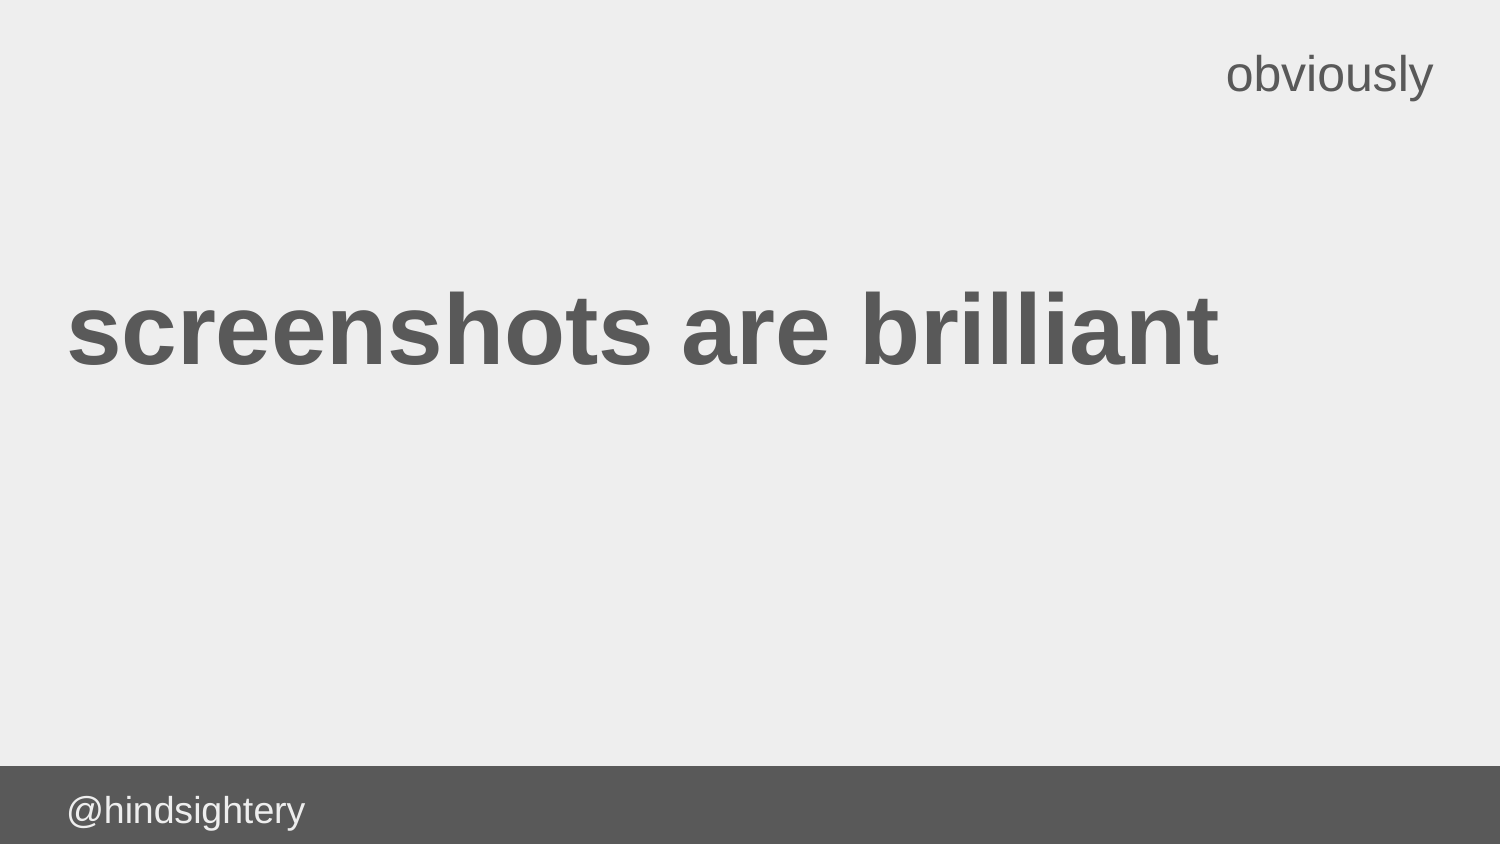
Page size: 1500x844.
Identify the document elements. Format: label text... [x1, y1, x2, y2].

list obviously [51, 26, 1449, 200]
subtitle @hindsightery [51, 776, 836, 842]
title screenshots are brilliant [51, 200, 1449, 577]
